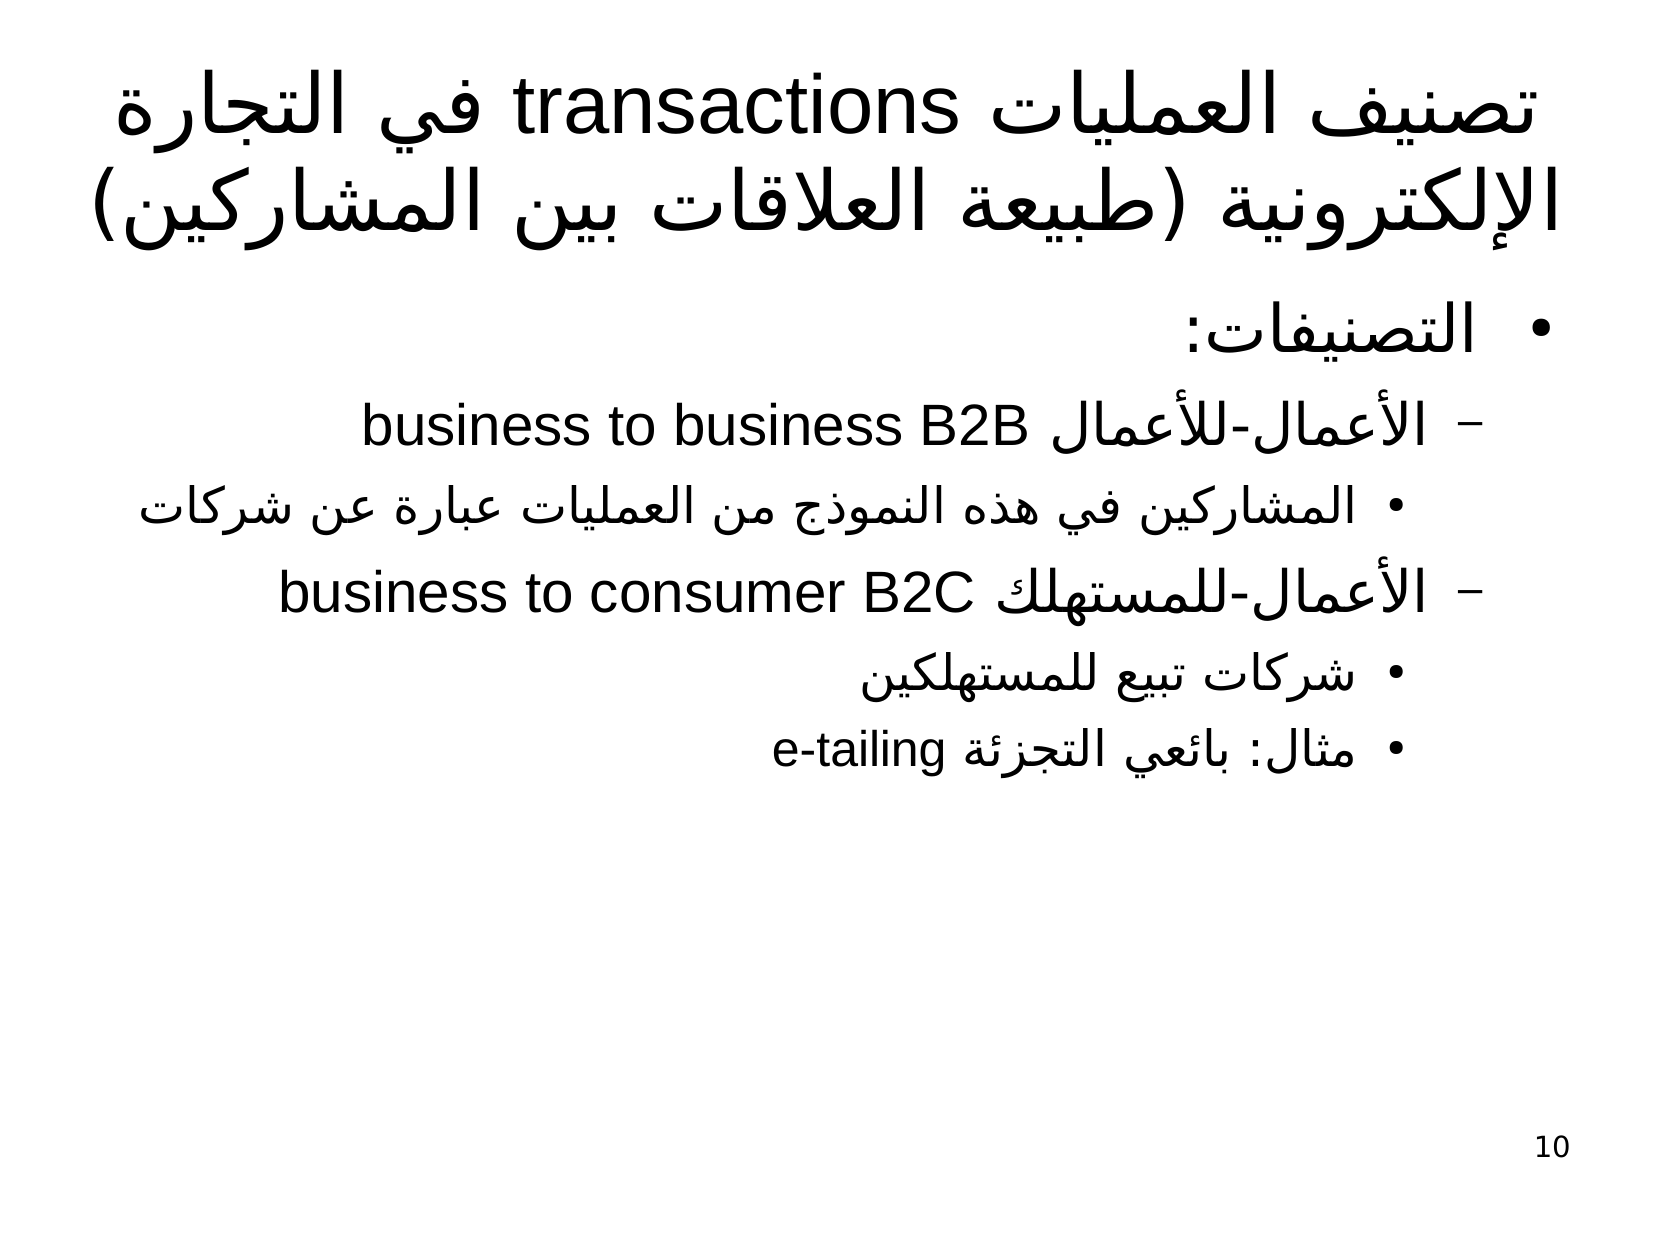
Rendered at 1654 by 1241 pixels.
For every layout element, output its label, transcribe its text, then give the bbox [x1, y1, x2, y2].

list التصنيفات: الأعمال-للأعمال business to business B2B المشاركين في هذه النموذج من العمليات عبارة عن شركات الأعمال-للمستهلك business to consumer B2C شركات تبيع للمستهلكين مثال: بائعي التجزئة e-tailing [82, 290, 1571, 1010]
title تصنيف العمليات transactions في التجارة الإلكترونية (طبيعة العلاقات بين المشاركين) [82, 49, 1571, 257]
